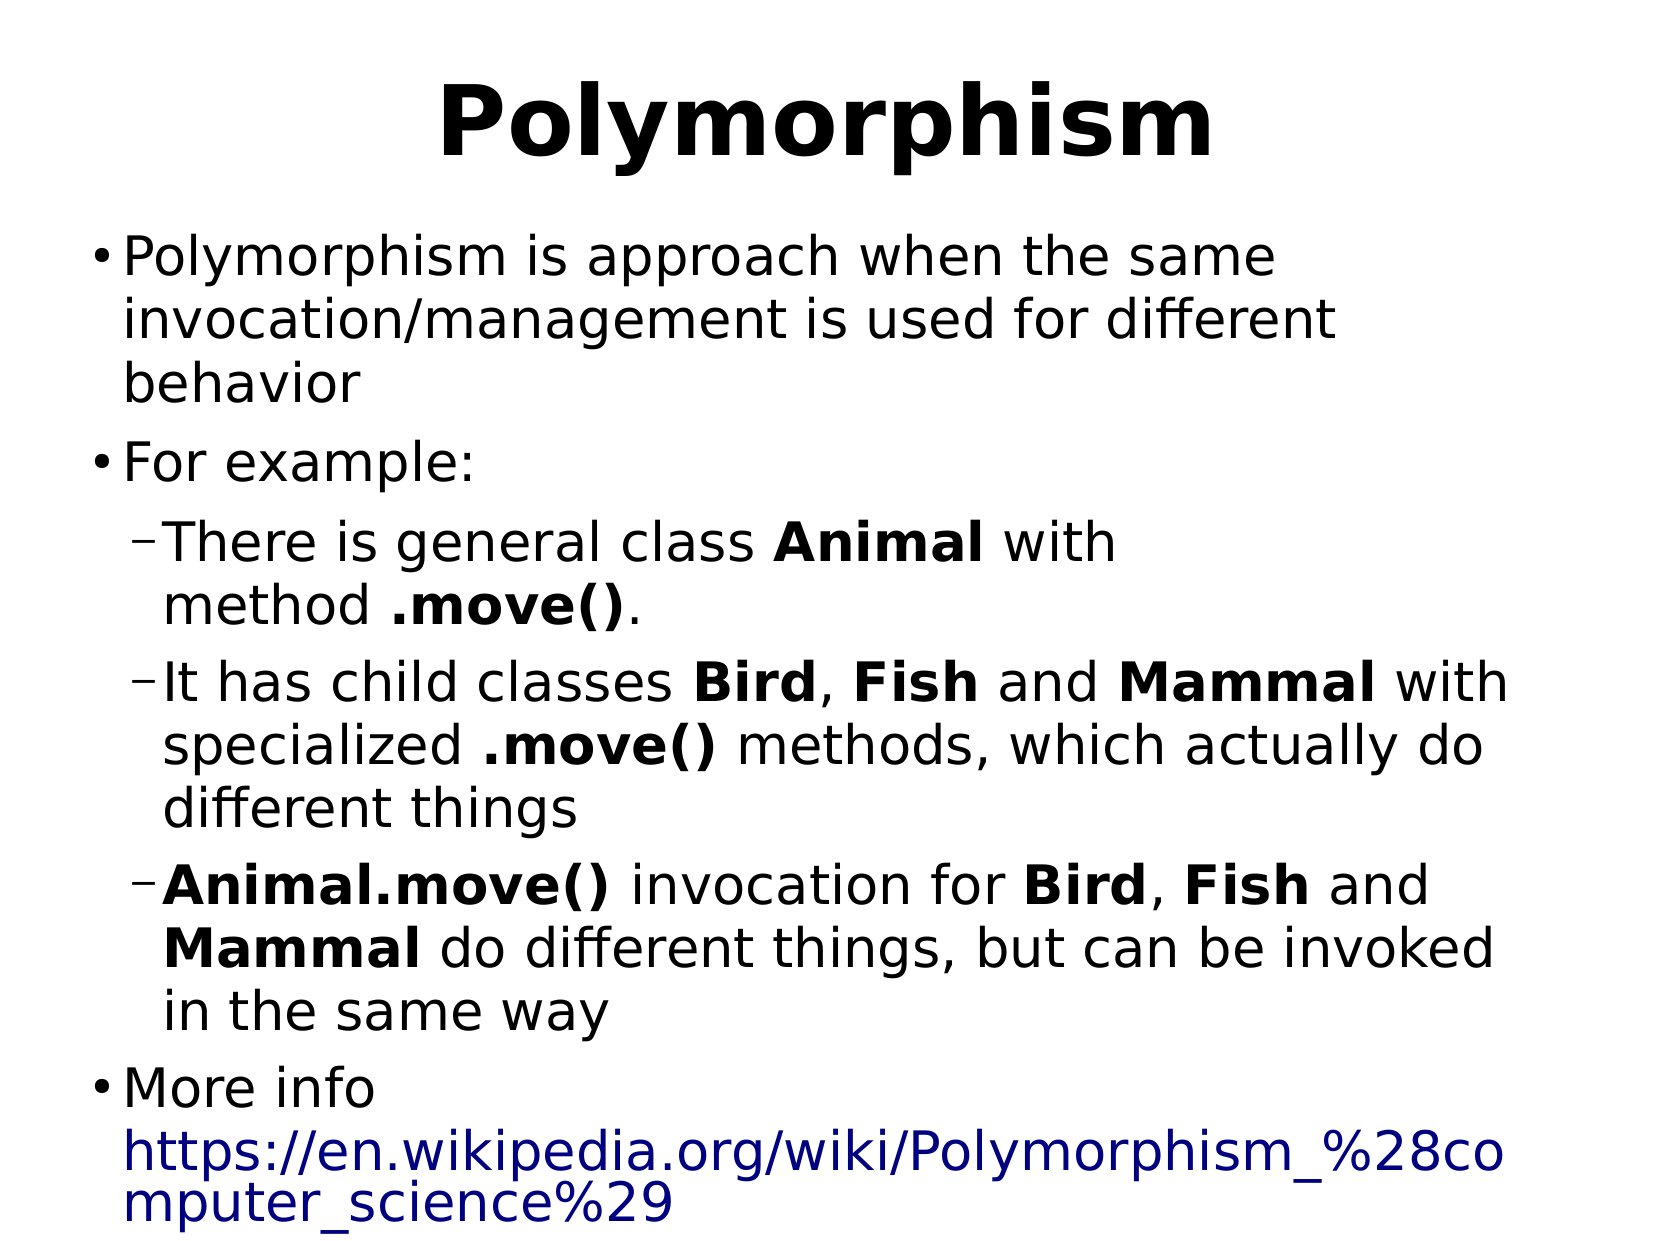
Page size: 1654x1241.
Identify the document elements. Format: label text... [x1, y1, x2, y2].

title Polymorphism [82, 49, 1571, 196]
list Polymorphism is approach when the same invocation/management is used for different behavior For example: There is general class Animal with method .move(). It has child classes Bird, Fish and Mammal with specialized .move() methods, which actually do different things Animal.move() invocation for Bird, Fish and Mammal do different things, but can be invoked in the same way More info https://en.wikipedia.org/wiki/Polymorphism_%28computer_science%29 [82, 225, 1538, 1186]
